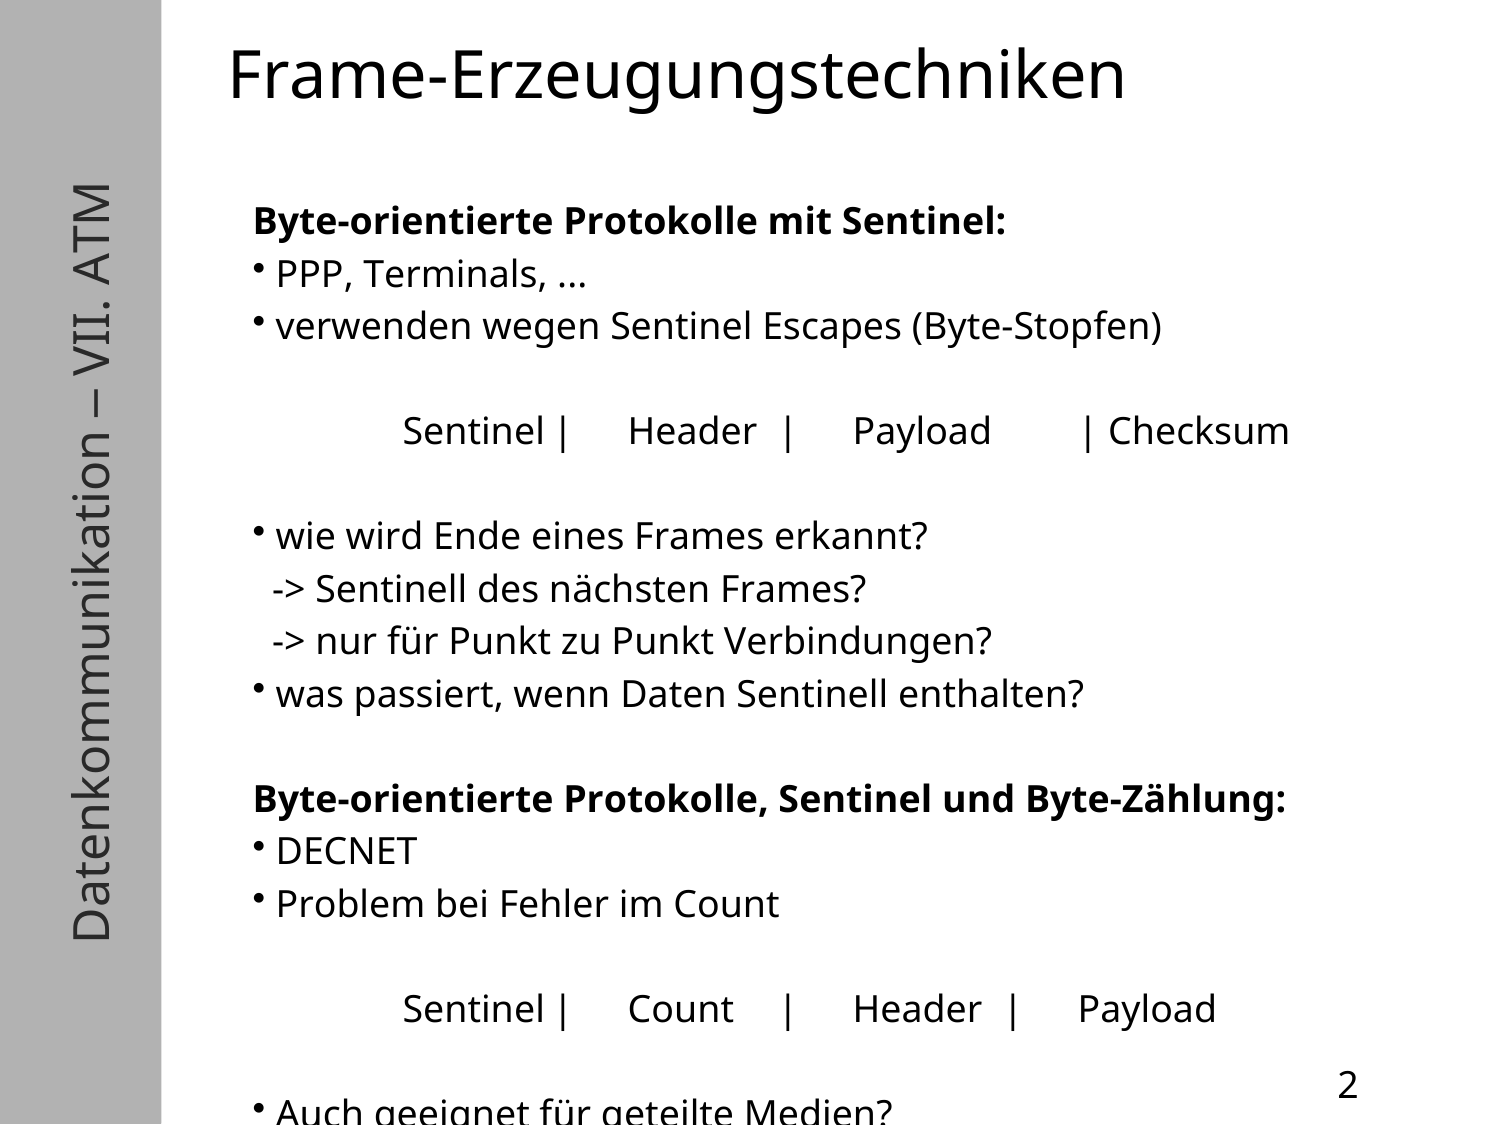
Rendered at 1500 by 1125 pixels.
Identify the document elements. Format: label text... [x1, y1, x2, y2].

text_box [212, 162, 1461, 311]
text_box <number> [1337, 1054, 1500, 1109]
text_box Byte-orientierte Protokolle mit Sentinel: PPP, Terminals, ... verwenden wegen Sentinel Escapes (Byte-Stopfen) Sentinel | Header | Payload | Checksum wie wird Ende eines Frames erkannt? -> Sentinell des nächsten Frames? -> nur für Punkt zu Punkt Verbindungen? was passiert, wenn Daten Sentinell enthalten? Byte-orientierte Protokolle, Sentinel und Byte-Zählung: DECNET Problem bei Fehler im Count Sentinel | Count | Header | Payload Auch geeignet für geteilte Medien? [237, 187, 1449, 1098]
text_box Datenkommunikation – VII. ATM [48, 1, 130, 1125]
text_box Frame-Erzeugungstechniken [227, 25, 1130, 120]
text_box [0, 0, 161, 1124]
